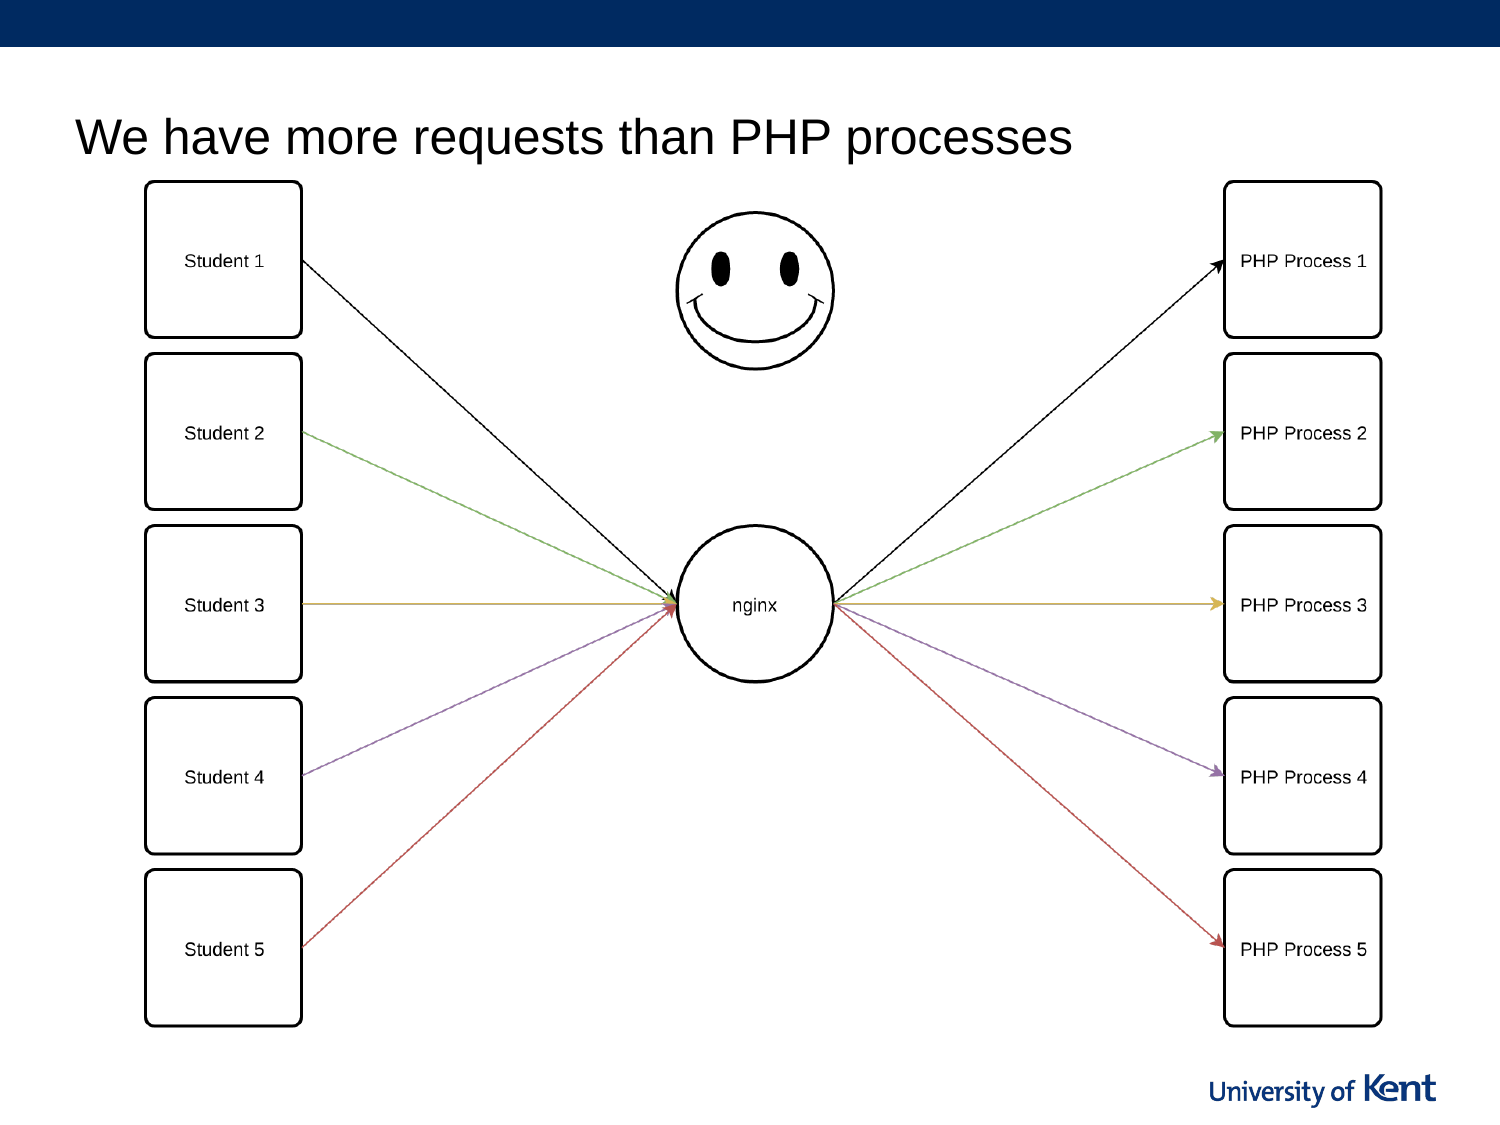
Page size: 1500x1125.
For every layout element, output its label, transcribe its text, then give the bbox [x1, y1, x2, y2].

picture [141, 177, 1383, 1028]
picture [1210, 1074, 1436, 1108]
title We have more requests than PHP processes [75, 90, 1436, 185]
